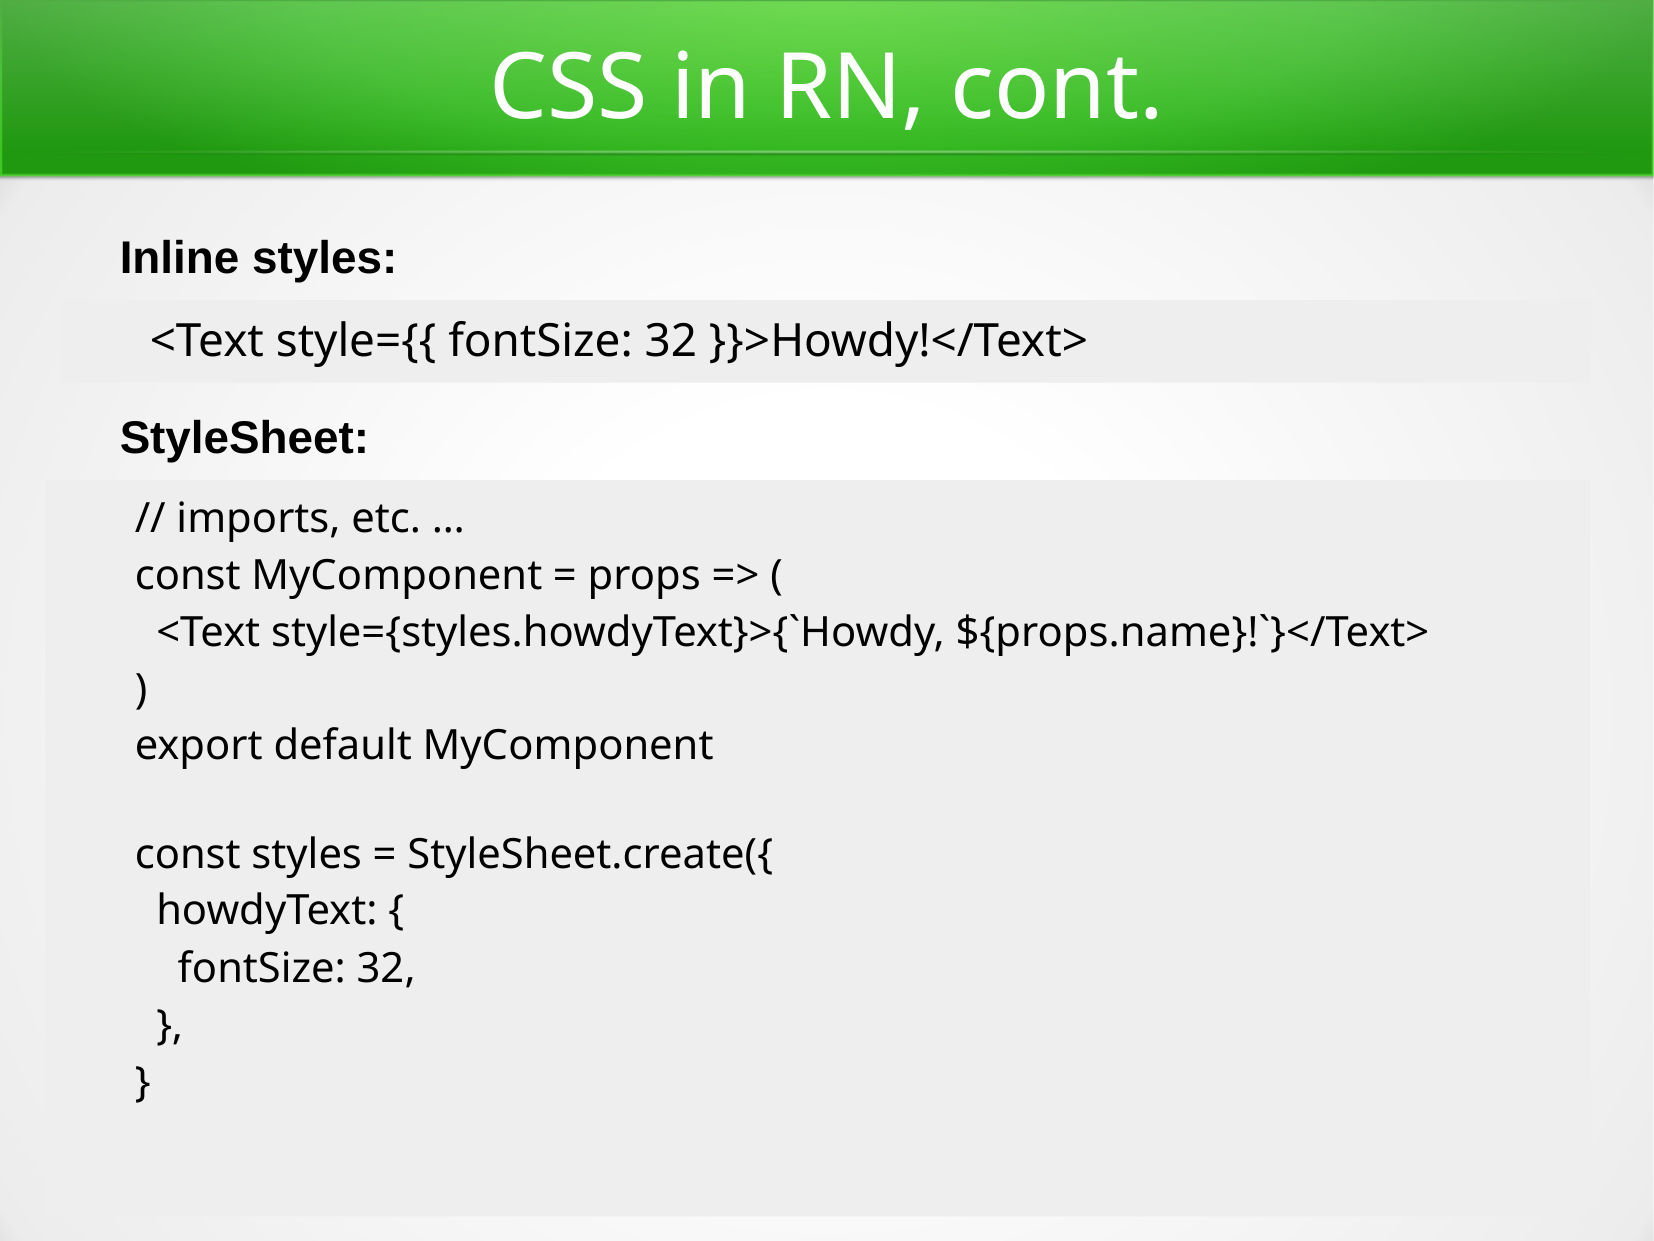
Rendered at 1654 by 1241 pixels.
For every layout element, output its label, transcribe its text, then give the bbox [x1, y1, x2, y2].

picture [0, 0, 1654, 1241]
text_box StyleSheet: [105, 405, 1486, 466]
text_box <Text style={{ fontSize: 32 }}>Howdy!</Text> [60, 300, 1591, 383]
text_box // imports, etc. … const MyComponent = props => ( <Text style={styles.howdyText}>{`Howdy, ${props.name}!`}</Text> ) export default MyComponent const styles = StyleSheet.create({ howdyText: { fontSize: 32, }, } [45, 480, 1591, 1217]
title CSS in RN, cont. [82, 11, 1571, 154]
text_box Inline styles: [105, 225, 1486, 286]
